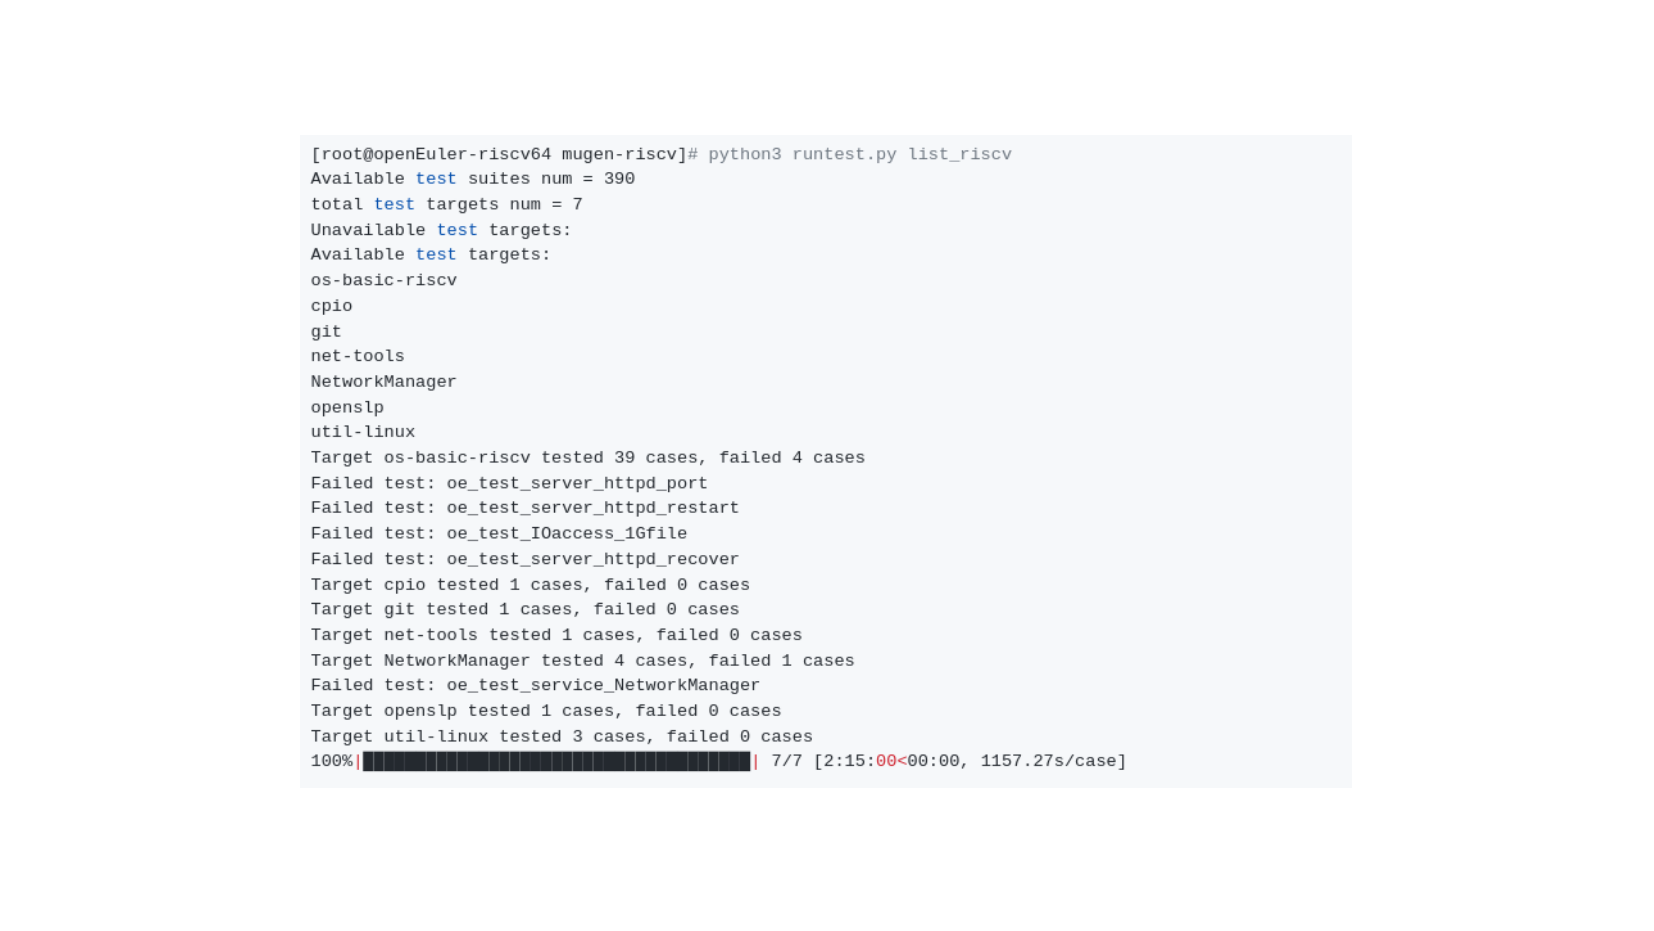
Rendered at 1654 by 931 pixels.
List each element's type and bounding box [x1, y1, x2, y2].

picture [300, 135, 1352, 788]
